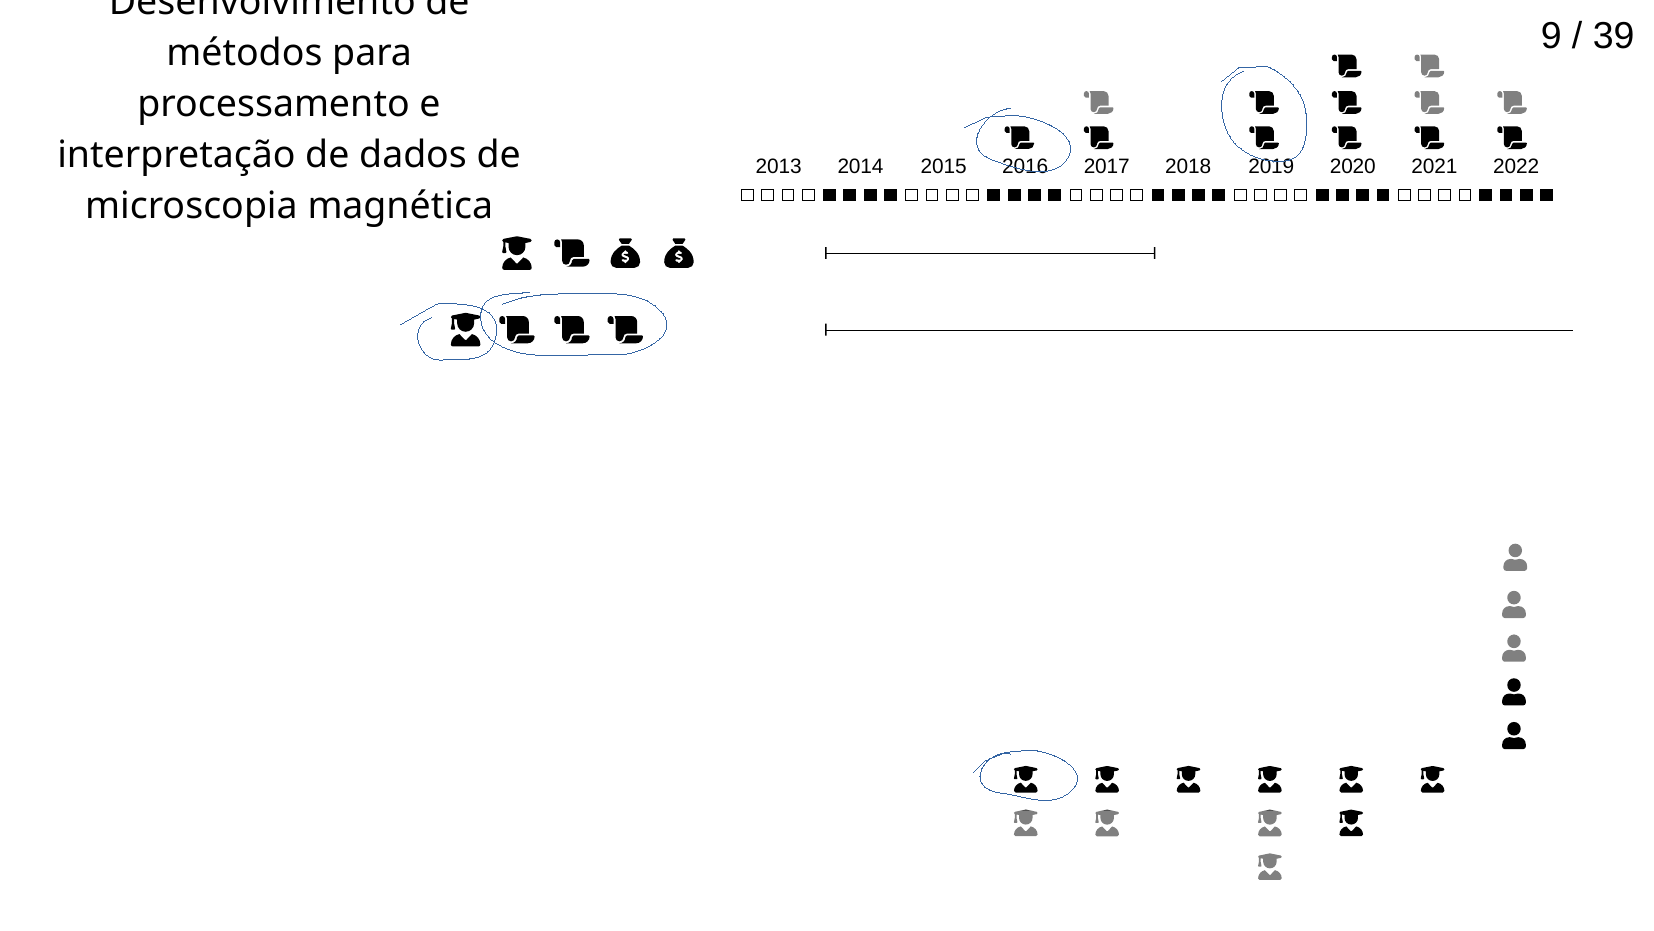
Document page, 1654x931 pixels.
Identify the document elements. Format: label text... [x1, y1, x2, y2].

picture [664, 238, 694, 268]
text_box [802, 189, 815, 201]
text_box [1356, 189, 1369, 201]
text_box [1008, 189, 1021, 201]
picture [1004, 124, 1035, 151]
text_box [1212, 189, 1225, 201]
text_box [1192, 189, 1205, 201]
text_box 2022 [1478, 147, 1555, 186]
text_box 2013 [740, 147, 817, 186]
text_box 2019 [1233, 147, 1310, 186]
picture [499, 313, 535, 346]
text_box [782, 189, 794, 201]
text_box [1496, 83, 1529, 119]
text_box 2015 [905, 147, 982, 186]
text_box [884, 189, 897, 201]
picture [1258, 766, 1282, 793]
text_box [966, 189, 979, 201]
picture [610, 238, 641, 268]
text_box [1336, 189, 1349, 201]
text_box [1398, 189, 1411, 201]
text_box [1413, 46, 1446, 82]
picture [554, 313, 590, 346]
text_box [1479, 189, 1492, 201]
text_box [987, 189, 1000, 201]
text_box [946, 189, 959, 201]
text_box [1090, 189, 1103, 201]
text_box [1438, 189, 1451, 201]
text_box [1013, 810, 1040, 840]
text_box [1540, 189, 1553, 201]
text_box [1093, 810, 1120, 840]
picture [450, 312, 481, 347]
text_box [1413, 83, 1446, 119]
text_box [1459, 189, 1471, 201]
text_box [1316, 189, 1329, 201]
picture [1331, 52, 1362, 79]
text_box [1257, 851, 1284, 880]
text_box <number> / 39 [1375, 0, 1654, 71]
picture [1420, 766, 1445, 793]
text_box 2017 [1068, 147, 1145, 186]
picture [1502, 721, 1526, 750]
text_box [864, 189, 877, 201]
text_box [1274, 189, 1287, 201]
picture [1339, 765, 1364, 793]
picture [1497, 124, 1527, 151]
text_box [1070, 189, 1082, 201]
picture [1013, 765, 1038, 793]
text_box [843, 189, 856, 201]
text_box [1257, 810, 1284, 840]
text_box [1377, 189, 1389, 201]
text_box 2014 [822, 147, 899, 186]
text_box [1294, 189, 1307, 201]
text_box [1502, 542, 1529, 572]
picture [1176, 765, 1201, 793]
text_box [1110, 189, 1123, 201]
text_box 2016 [987, 147, 1064, 186]
text_box [823, 189, 836, 201]
text_box [1130, 189, 1143, 201]
picture [1331, 89, 1362, 116]
picture [607, 313, 644, 346]
picture [1095, 766, 1119, 793]
text_box [1152, 189, 1164, 201]
text_box [1234, 189, 1247, 201]
text_box 2018 [1150, 147, 1227, 186]
picture [1331, 124, 1362, 151]
picture [502, 236, 532, 270]
picture [1083, 124, 1114, 151]
text_box [1501, 590, 1528, 619]
picture [1502, 678, 1526, 706]
picture [554, 237, 590, 269]
text_box [1418, 189, 1431, 201]
text_box [1254, 189, 1267, 201]
text_box [761, 189, 774, 201]
picture [1249, 89, 1279, 116]
picture [1249, 124, 1279, 151]
text_box [1501, 634, 1528, 663]
text_box [1172, 189, 1185, 201]
text_box [1083, 83, 1115, 119]
text_box [905, 189, 918, 201]
text_box [926, 189, 938, 201]
text_box [1028, 189, 1041, 201]
picture [1414, 124, 1445, 151]
text_box [1500, 189, 1512, 201]
text_box 2021 [1396, 147, 1473, 186]
text_box Desenvolvimento de métodos para processamento e interpretação de dados de microscopia magnética [11, 39, 567, 165]
text_box [1520, 189, 1533, 201]
text_box 2020 [1315, 147, 1391, 186]
text_box [741, 189, 754, 201]
picture [1339, 809, 1364, 837]
text_box [1048, 189, 1061, 201]
